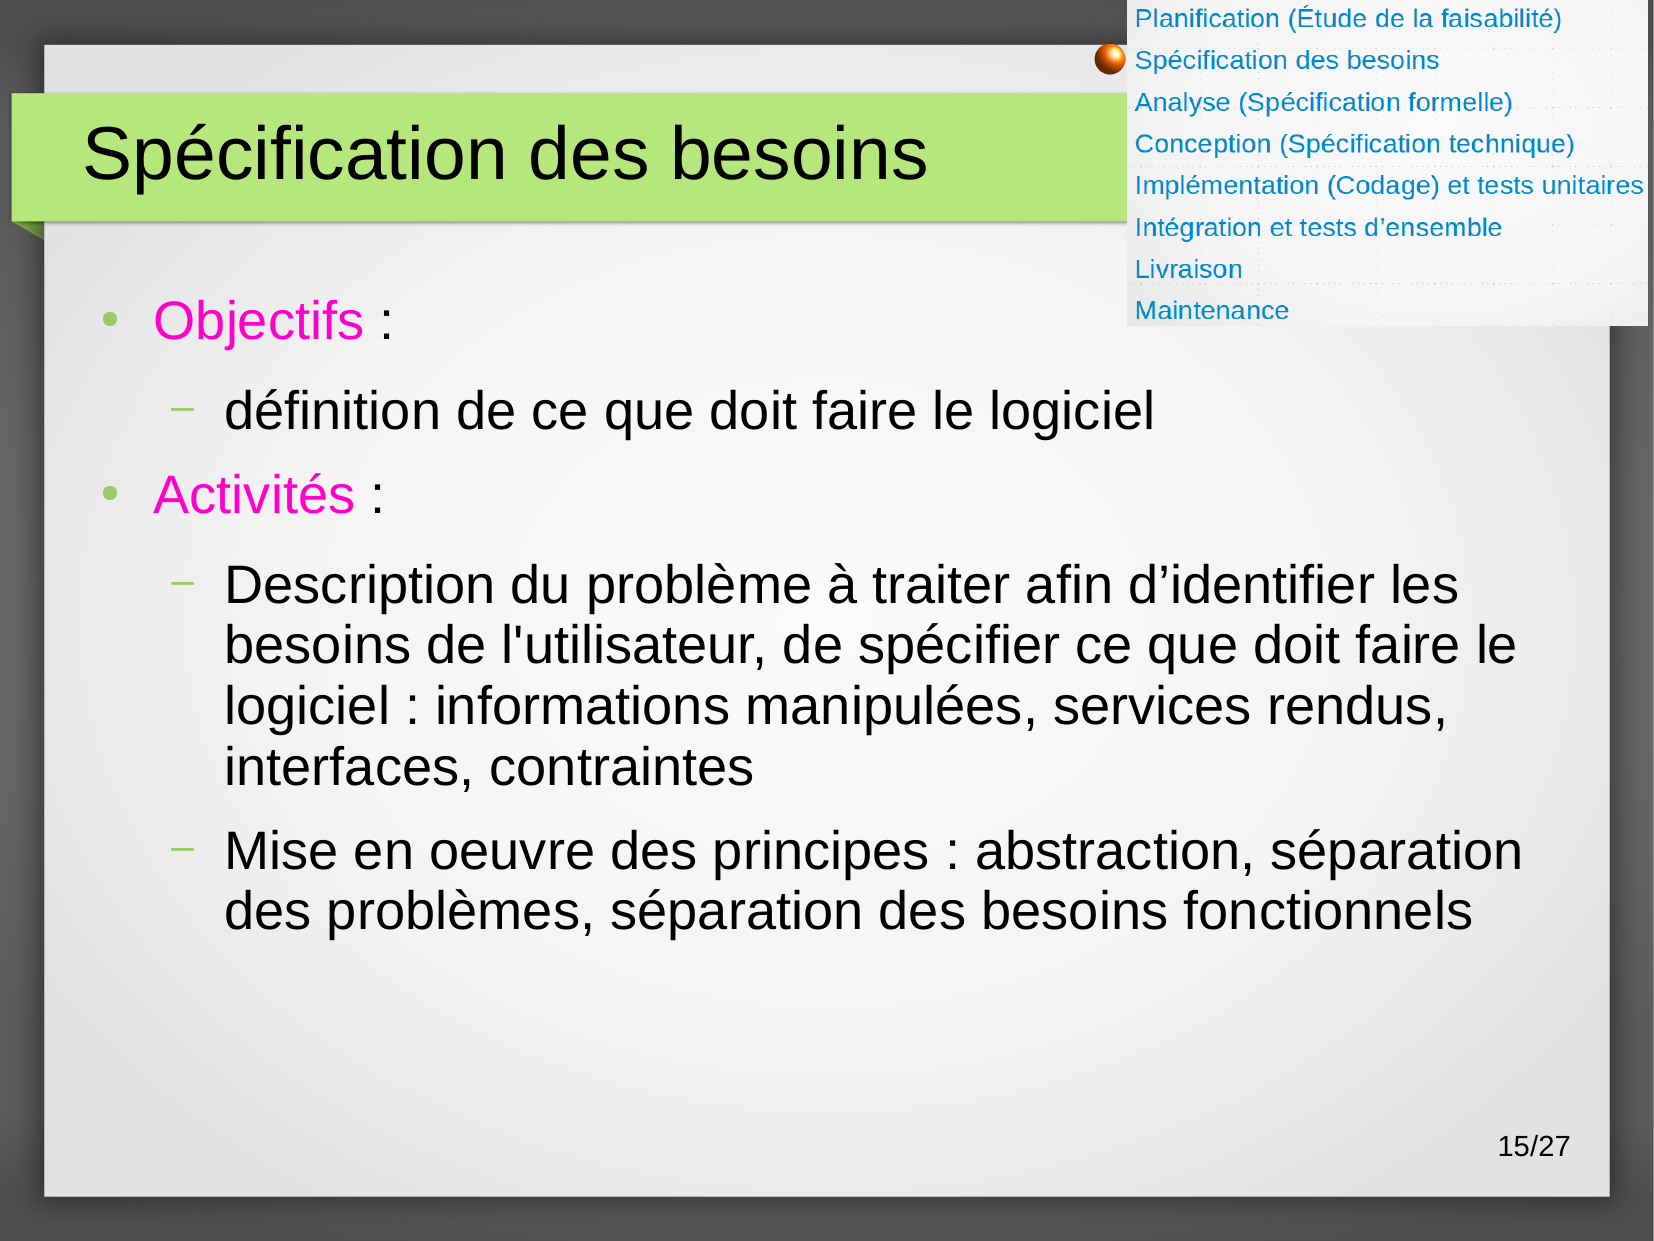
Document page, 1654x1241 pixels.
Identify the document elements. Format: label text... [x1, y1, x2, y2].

title Spécification des besoins [82, 94, 1127, 213]
list Objectifs : définition de ce que doit faire le logiciel Activités : Description du problème à traiter afin d’identifier les besoins de l'utilisateur, de spécifier ce que doit faire le logiciel : informations manipulées, services rendus, interfaces, contraintes Mise en oeuvre des principes : abstraction, séparation des problèmes, séparation des besoins fonctionnels [82, 290, 1571, 1061]
picture [0, 0, 1654, 1241]
